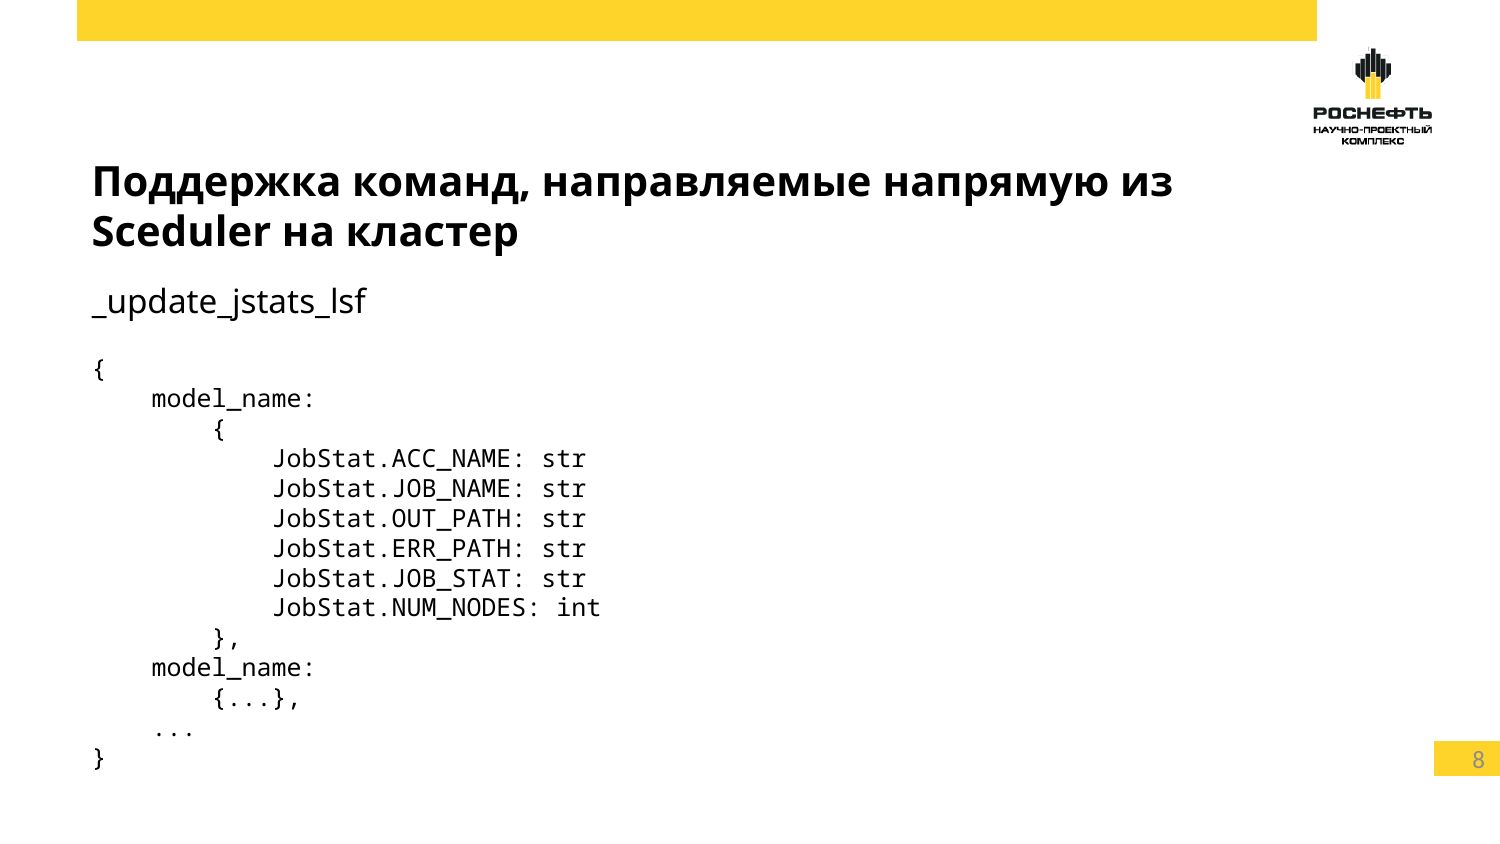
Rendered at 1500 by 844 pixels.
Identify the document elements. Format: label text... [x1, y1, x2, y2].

text_box _update_jstats_lsf [76, 272, 583, 329]
text_box { model_name: { JobStat.ACC_NAME: str JobStat.JOB_NAME: str JobStat.OUT_PATH: str JobStat.ERR_PATH: str JobStat.JOB_STAT: str JobStat.NUM_NODES: int }, model_name: {...}, ... } [76, 344, 1484, 780]
picture [1269, 0, 1500, 236]
text_box Поддержка команд, направляемые напрямую из Sceduler на кластер [76, 147, 1292, 263]
